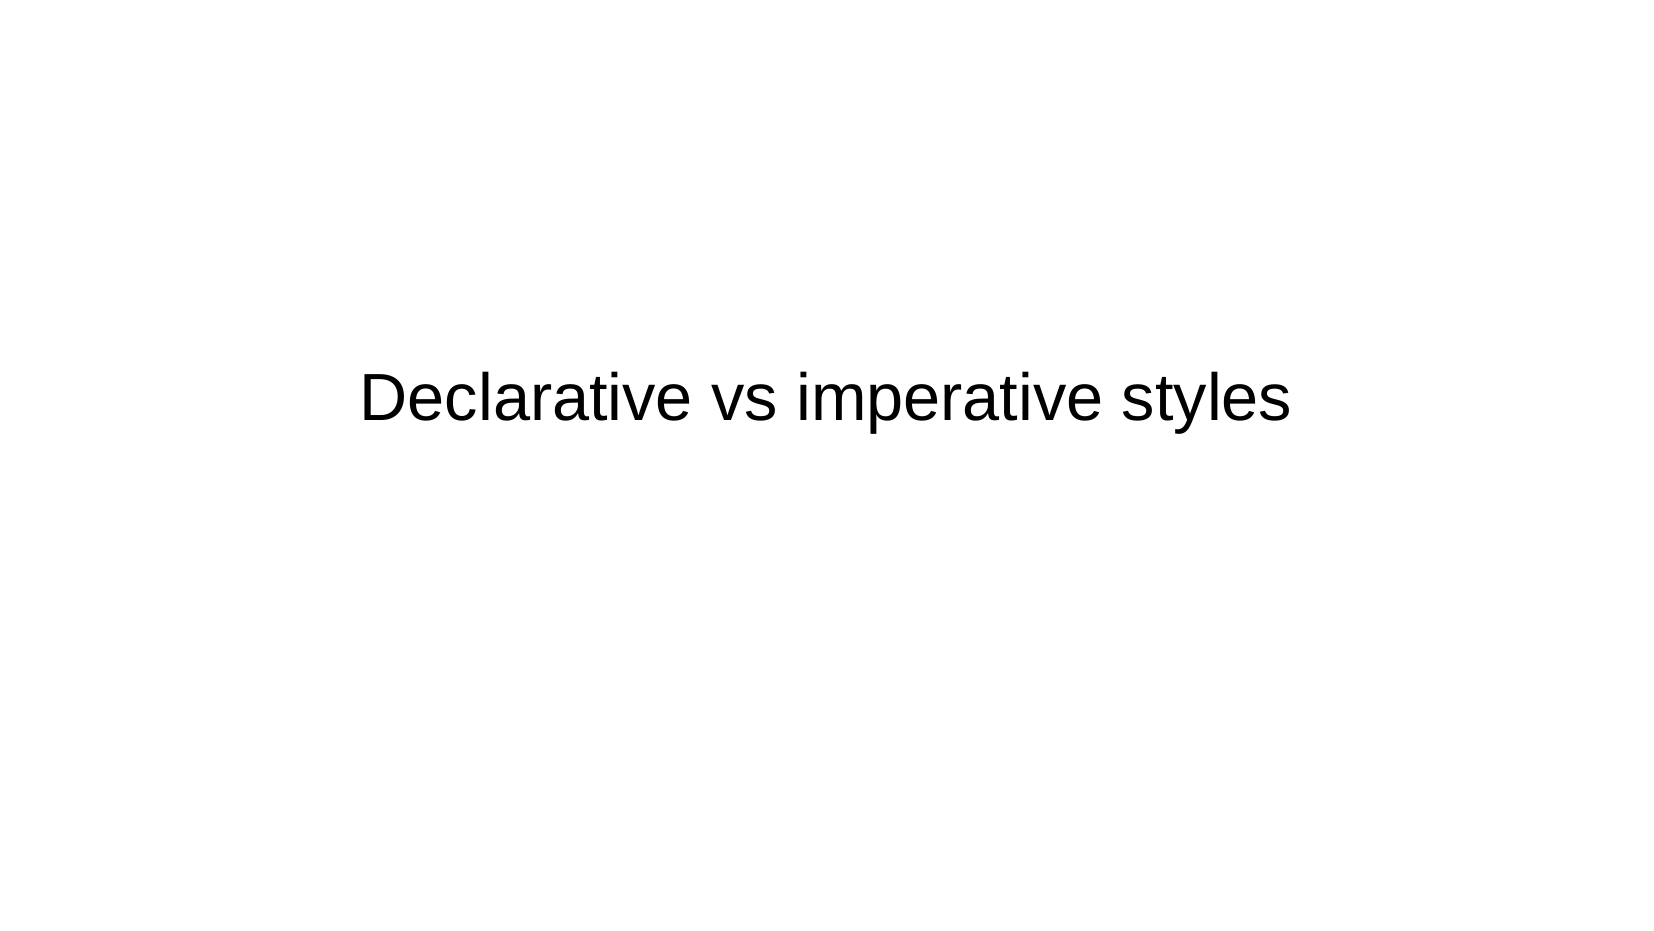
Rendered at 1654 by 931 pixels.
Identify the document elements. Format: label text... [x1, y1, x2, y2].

subtitle Declarative vs imperative styles [82, 37, 1571, 757]
